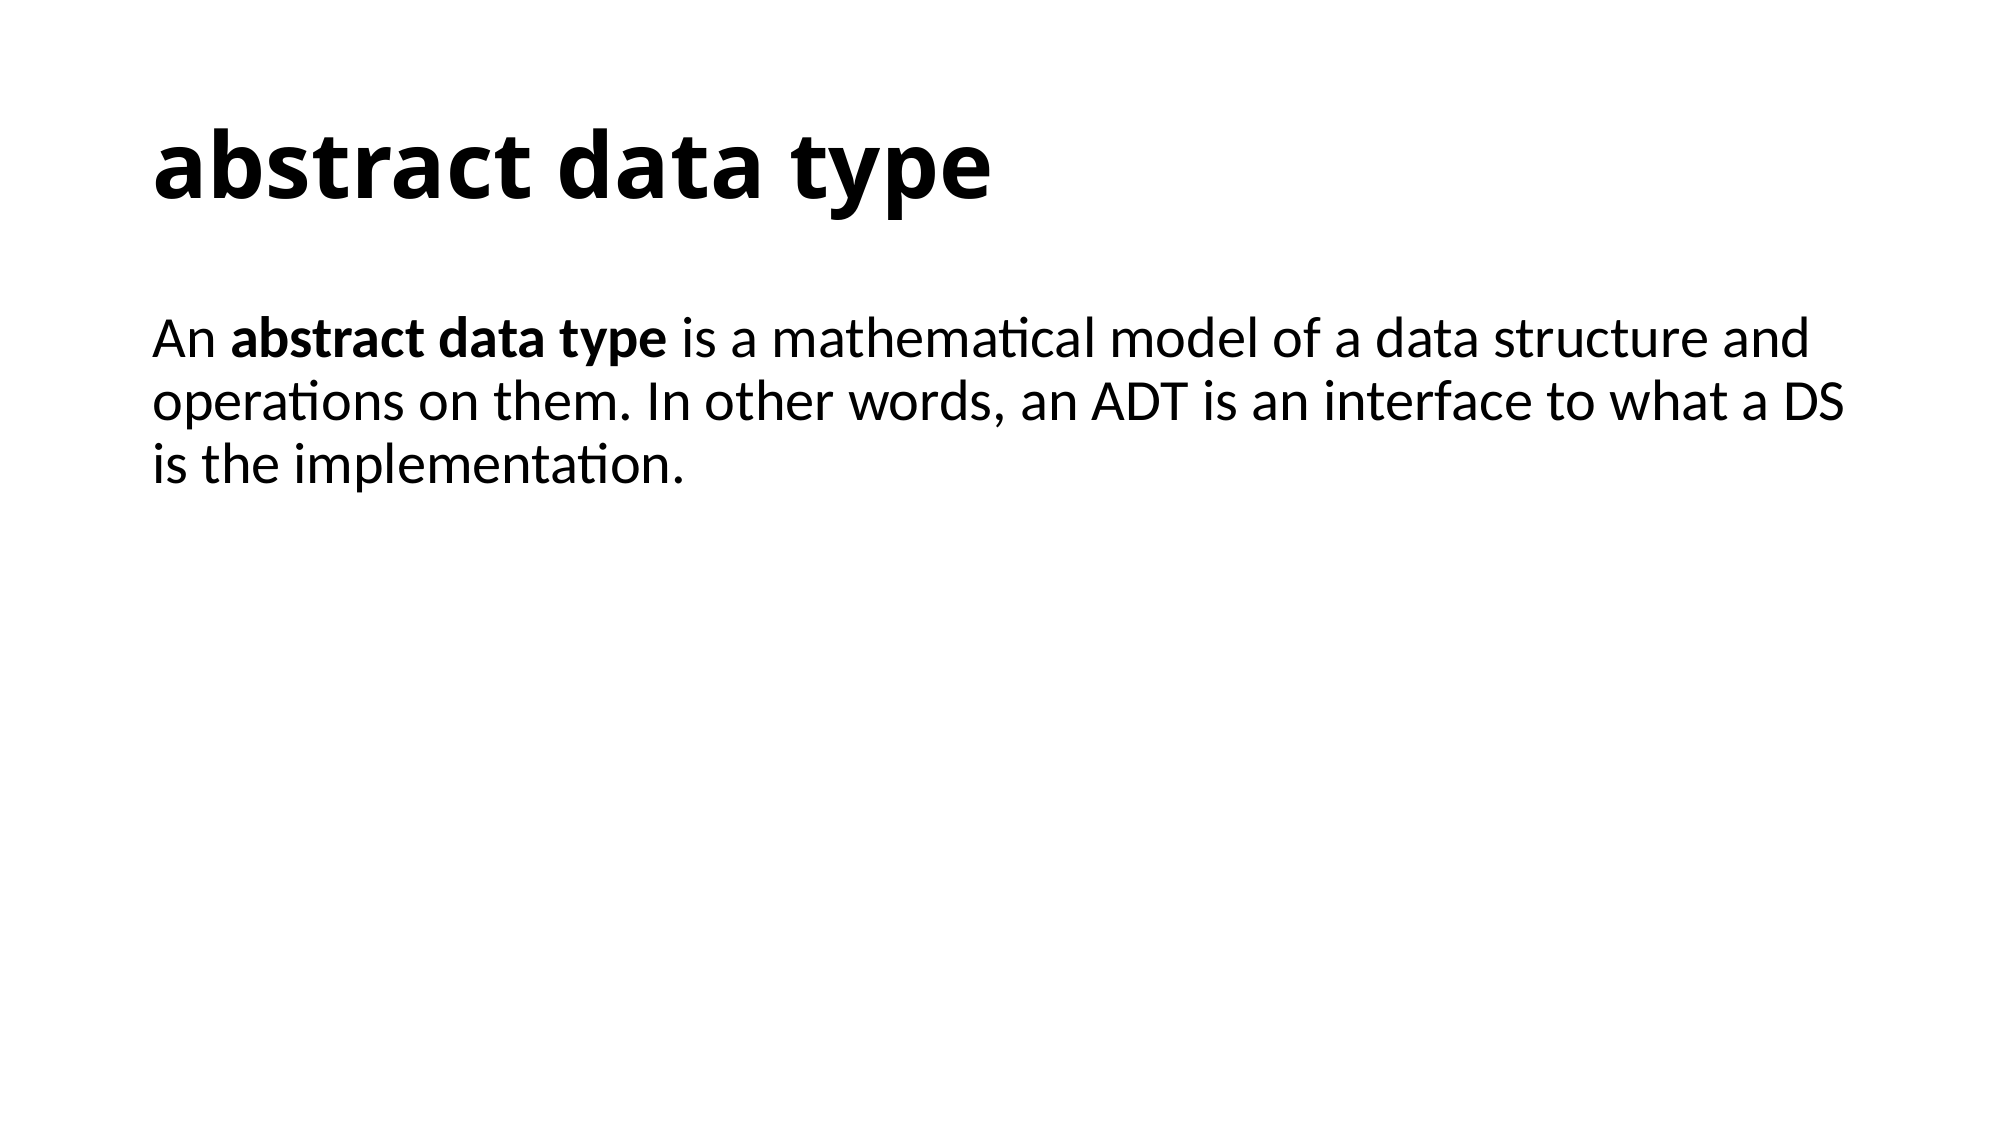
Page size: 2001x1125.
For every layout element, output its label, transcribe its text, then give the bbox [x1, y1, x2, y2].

title abstract data type [137, 59, 1863, 278]
list An abstract data type is a mathematical model of a data structure and operations on them. In other words, an ADT is an interface to what a DS is the implementation. [137, 299, 1863, 1014]
